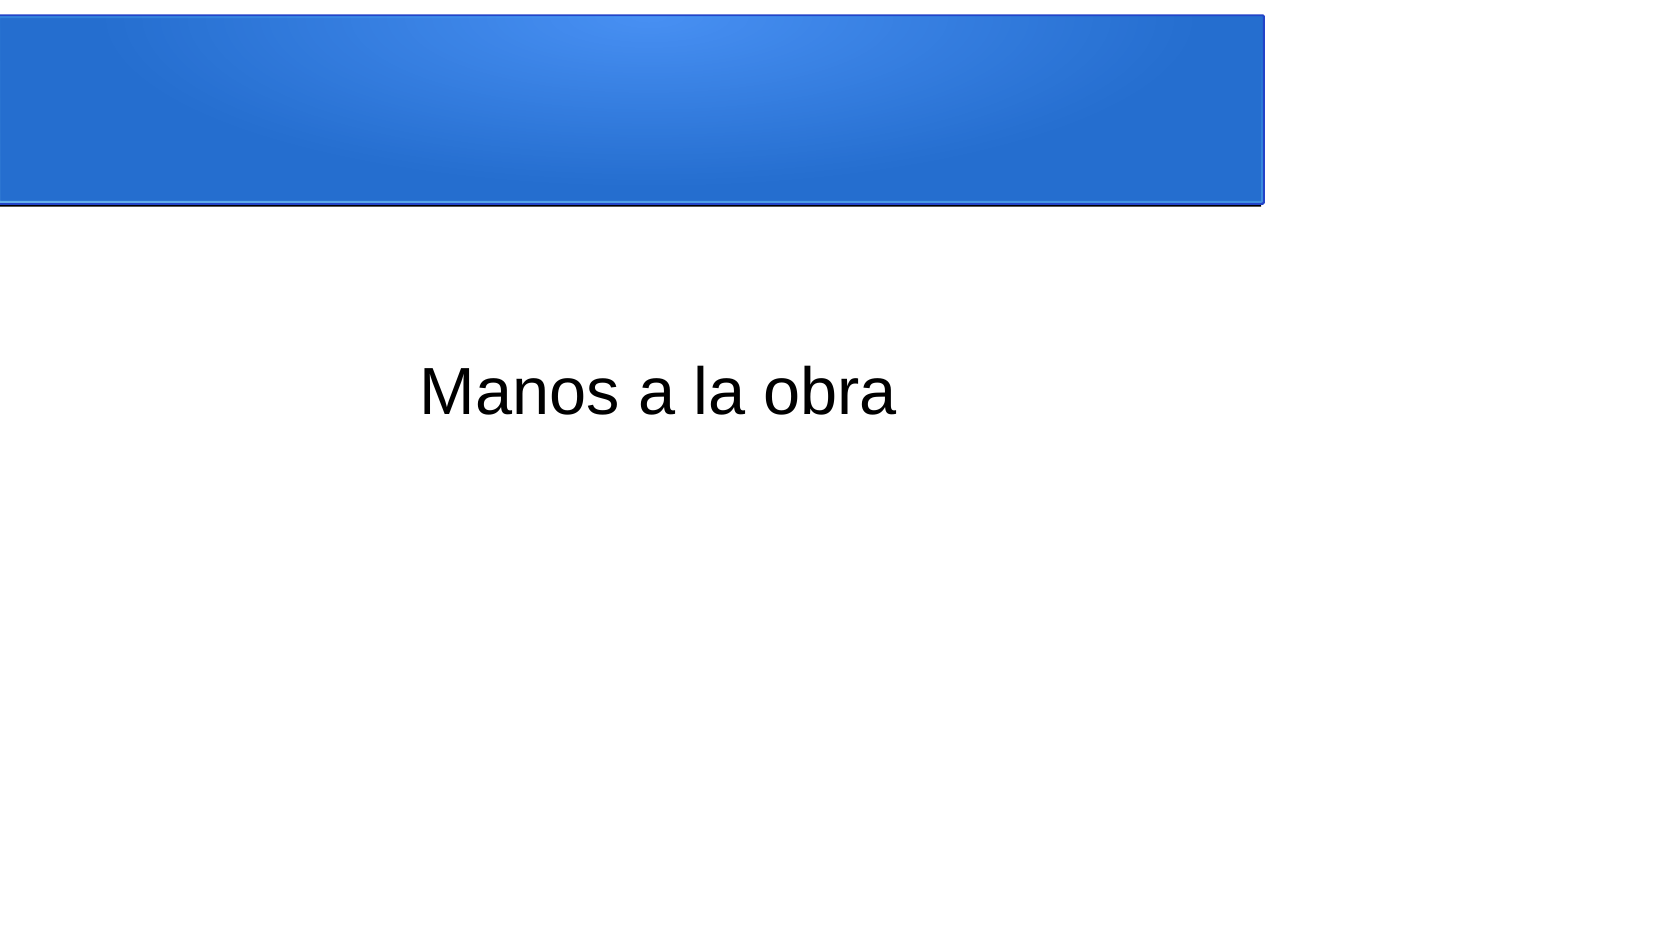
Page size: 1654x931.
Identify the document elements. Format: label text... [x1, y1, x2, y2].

subtitle Manos a la obra [82, 35, 1235, 748]
